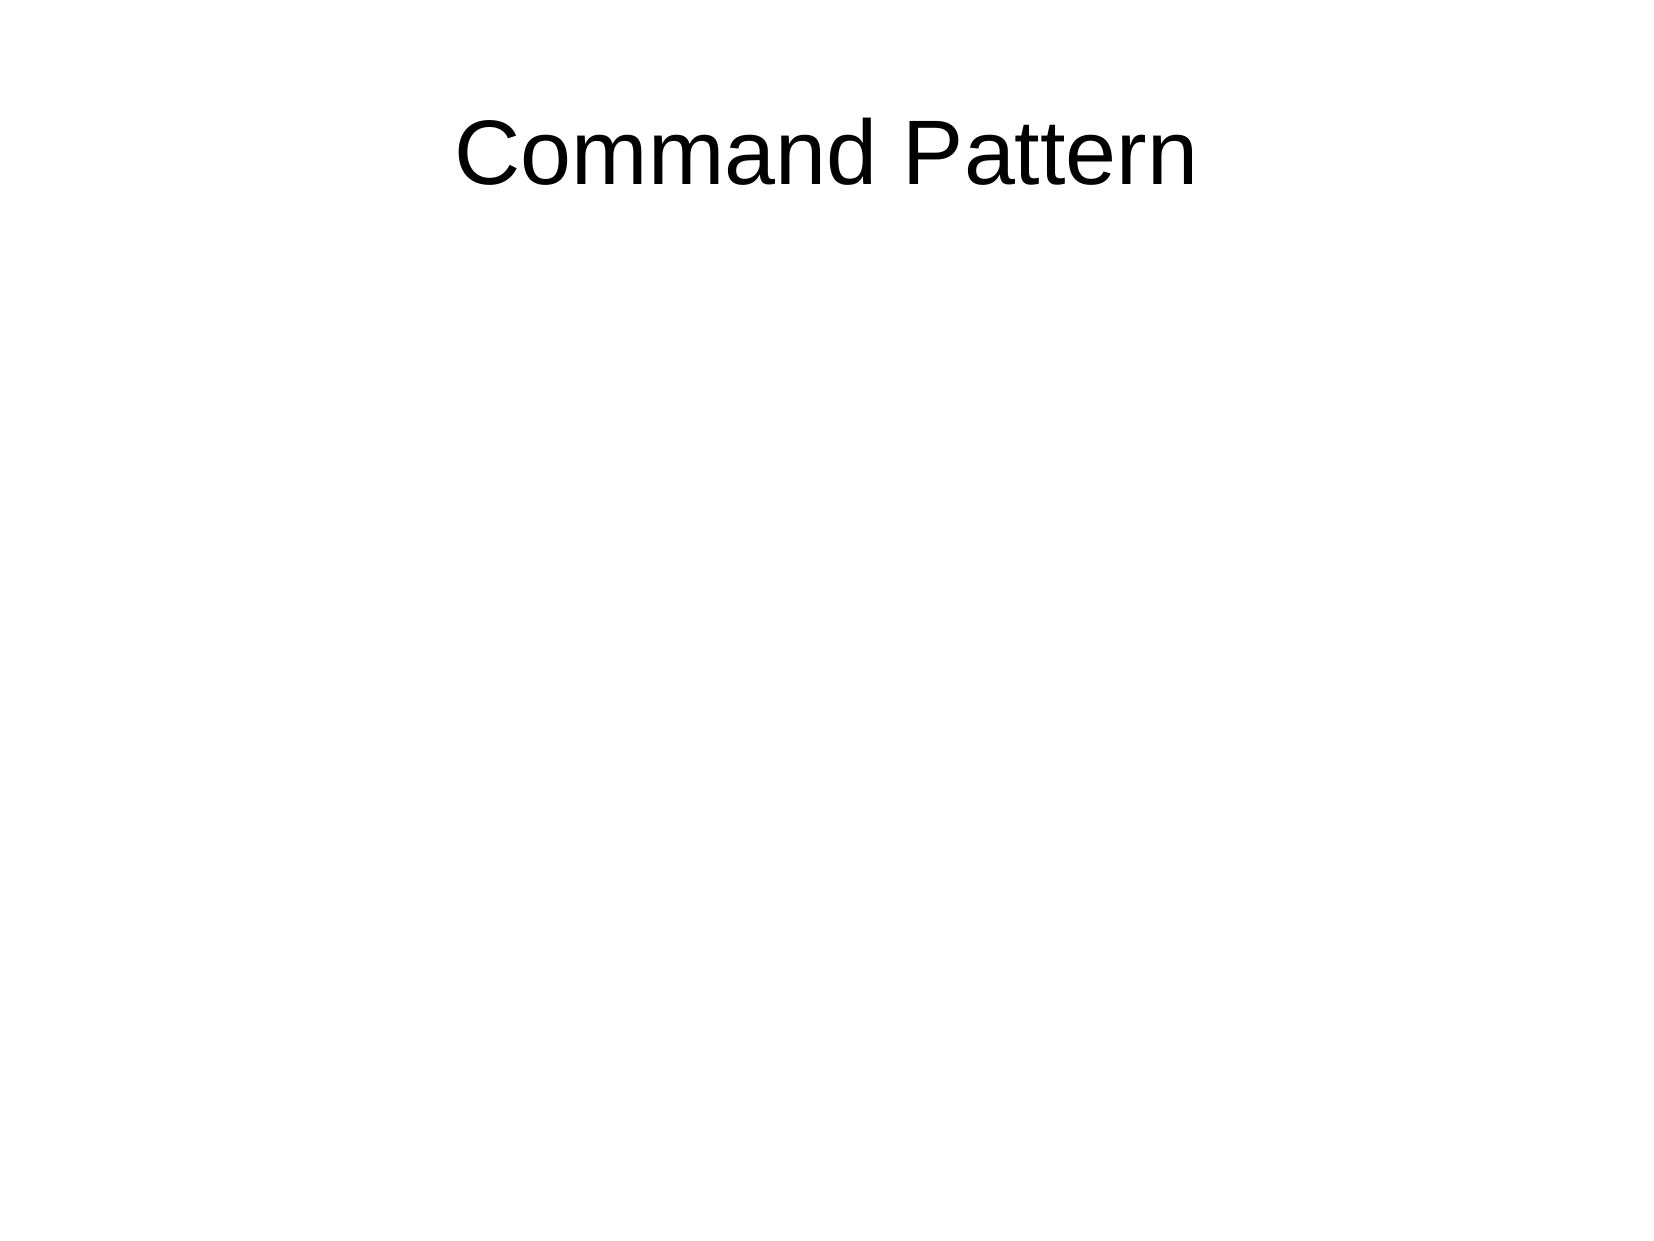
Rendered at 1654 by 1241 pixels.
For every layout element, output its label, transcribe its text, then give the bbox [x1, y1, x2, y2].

title Command Pattern [82, 49, 1571, 257]
